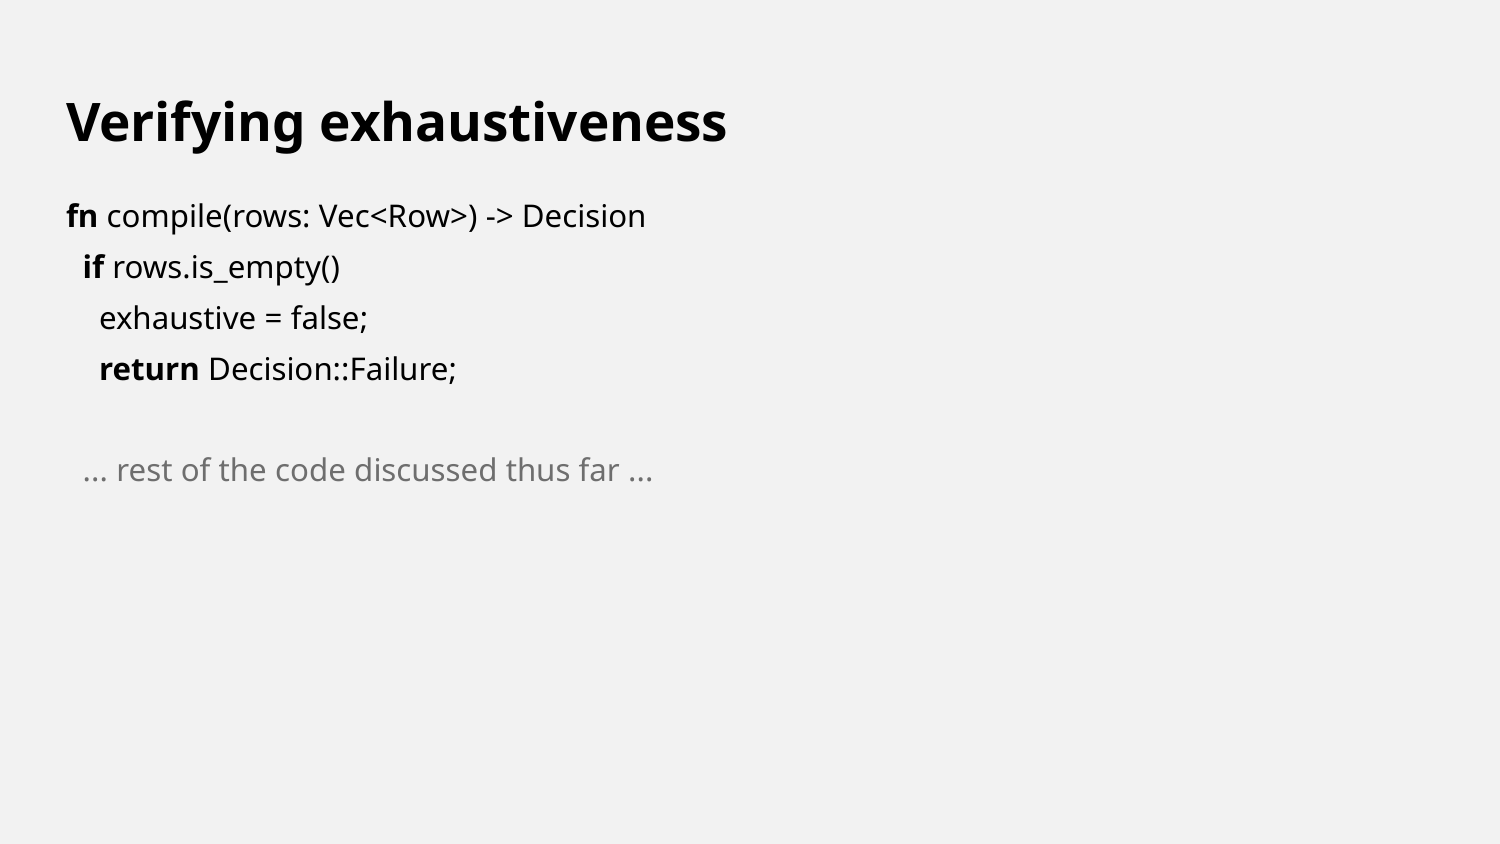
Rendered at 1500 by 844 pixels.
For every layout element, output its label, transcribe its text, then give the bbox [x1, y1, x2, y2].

list fn compile(rows: Vec<Row>) -> Decision if rows.is_empty() exhaustive = false; return Decision::Failure; ... rest of the code discussed thus far ... [51, 189, 1449, 834]
title Verifying exhaustiveness [51, 72, 1449, 167]
